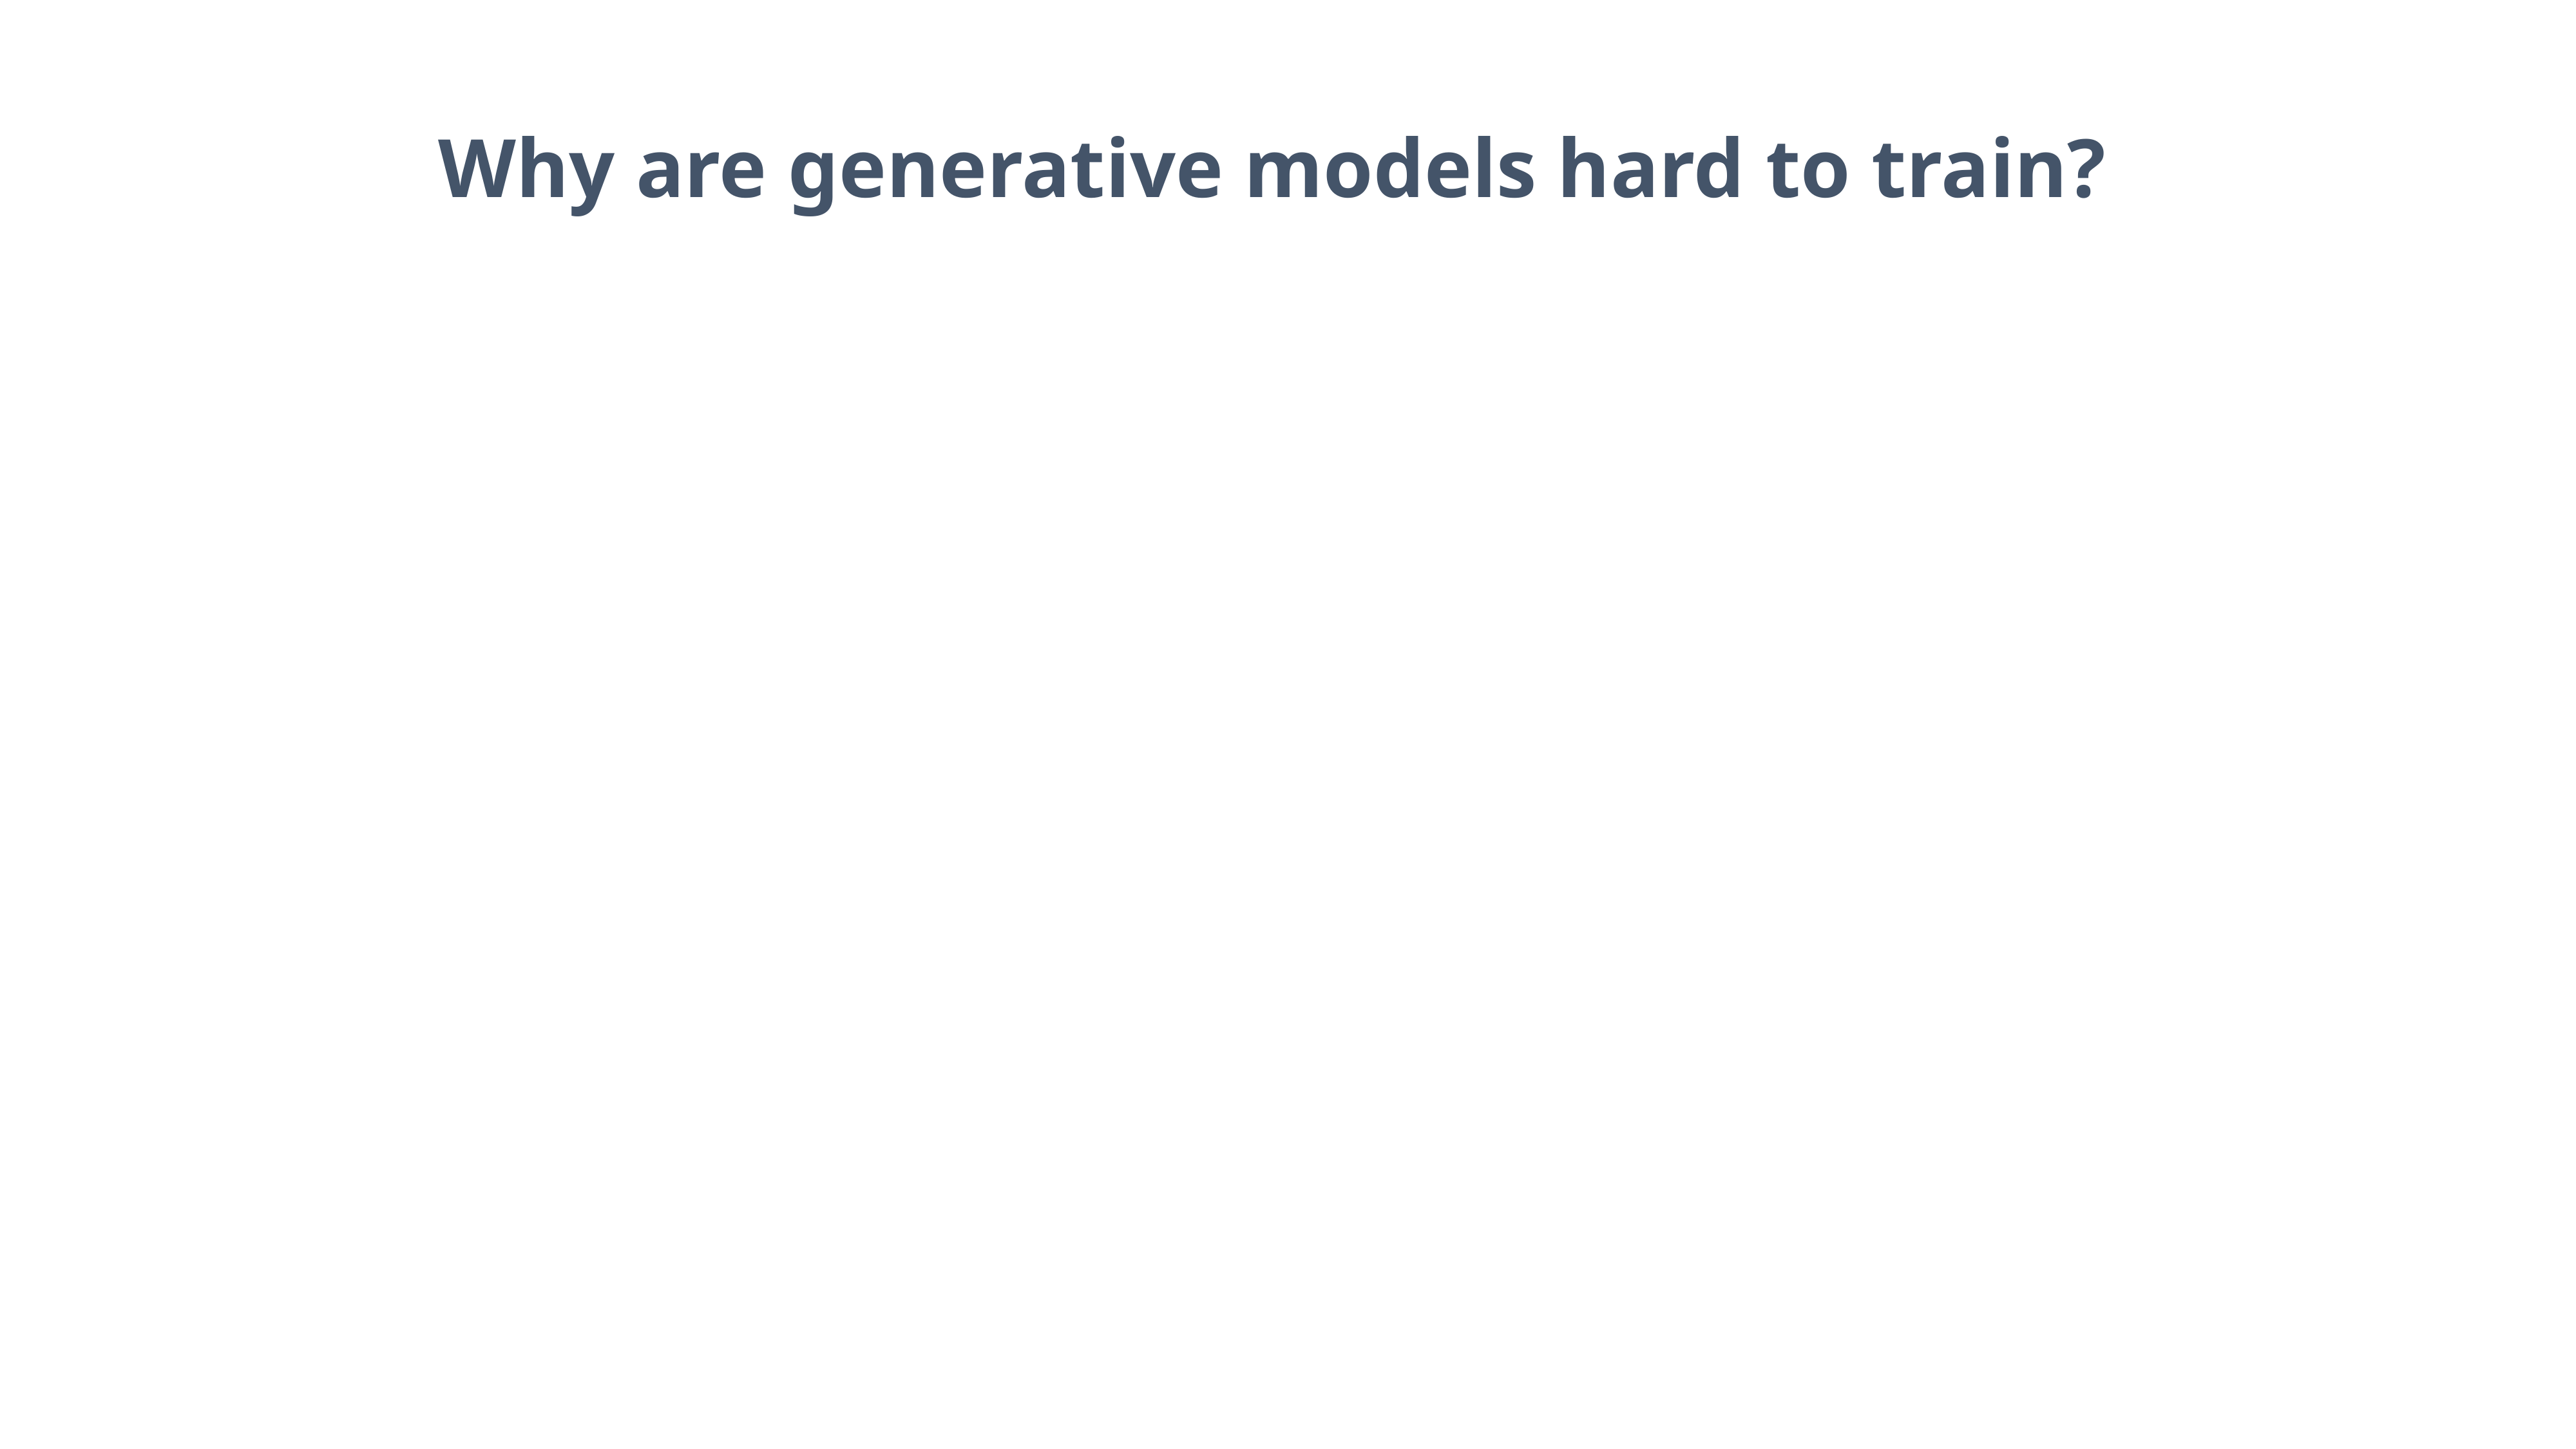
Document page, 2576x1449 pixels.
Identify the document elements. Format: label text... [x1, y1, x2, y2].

text_box Why are generative models hard to train? [428, 112, 2117, 219]
